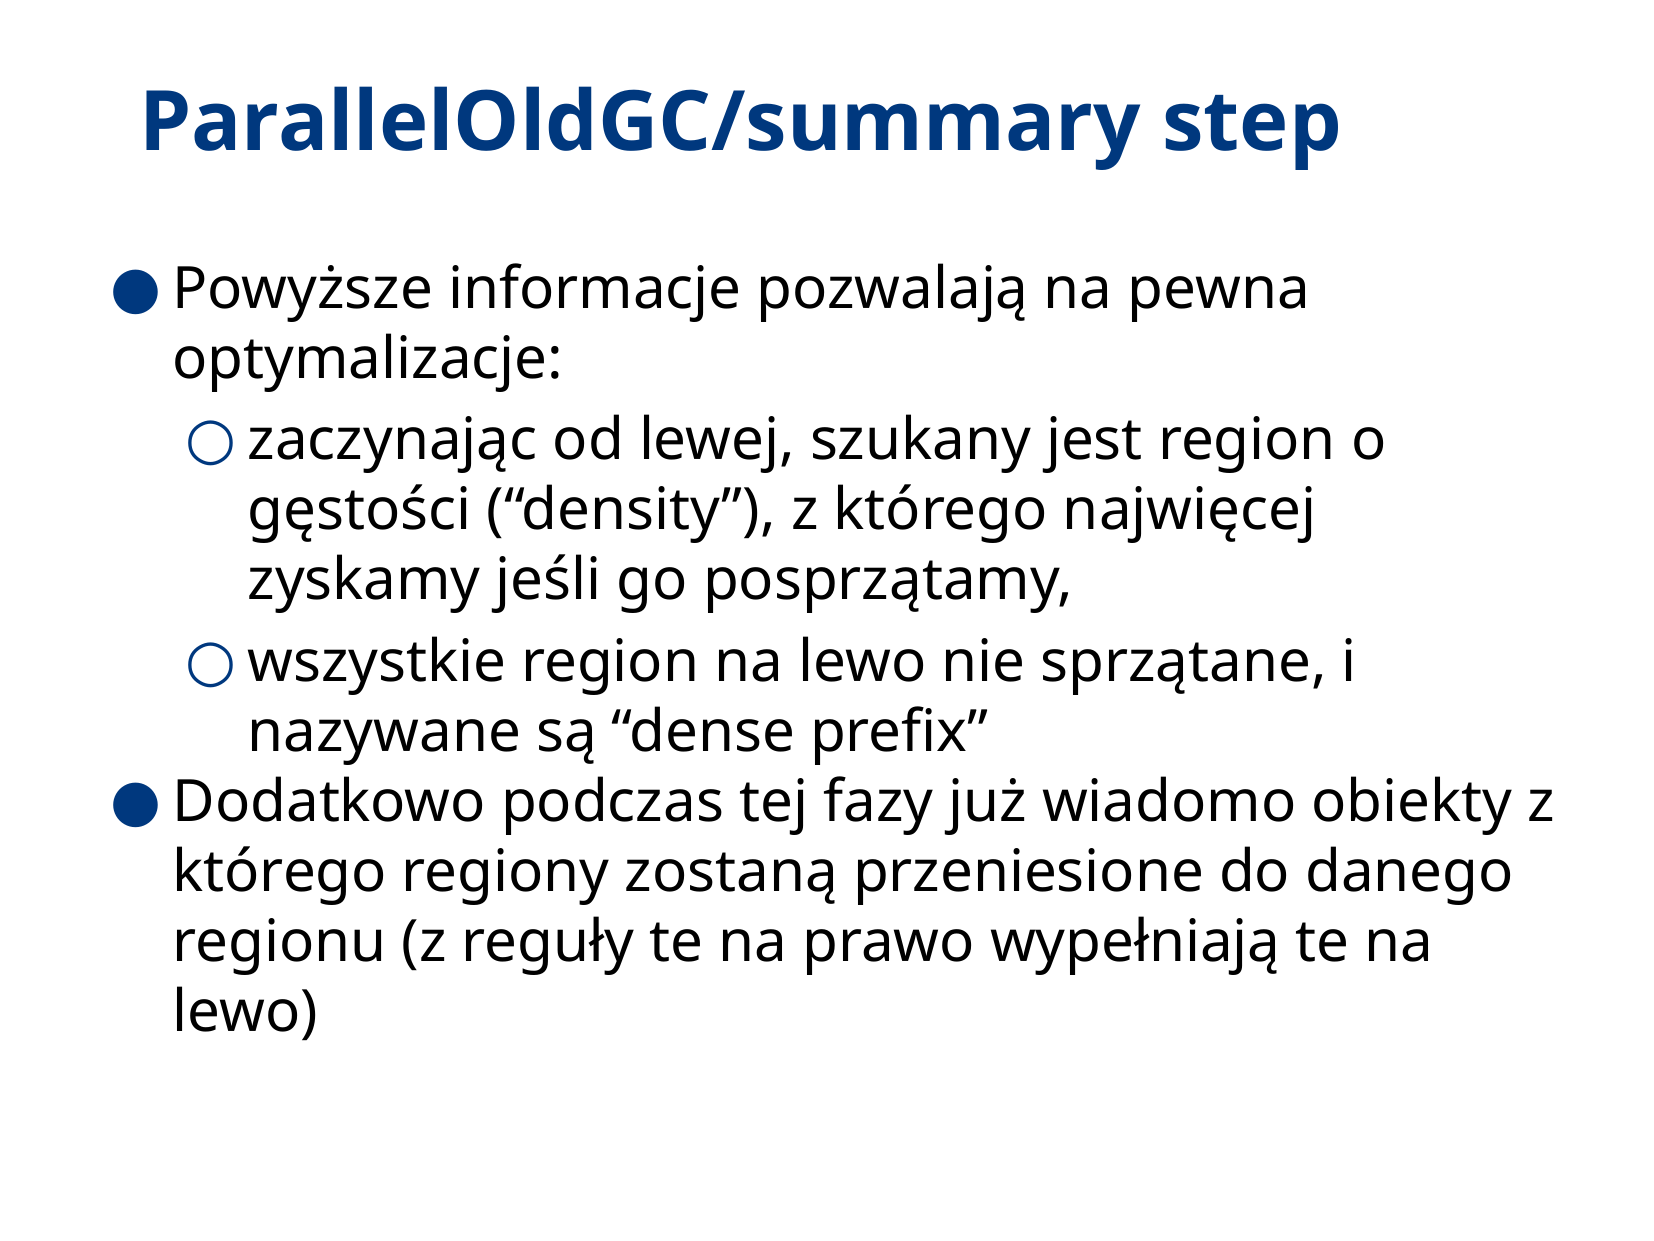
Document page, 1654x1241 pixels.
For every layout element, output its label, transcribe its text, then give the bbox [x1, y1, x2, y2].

list Powyższe informacje pozwalają na pewna optymalizacje: zaczynając od lewej, szukany jest region o gęstości (“density”), z którego najwięcej zyskamy jeśli go posprzątamy, wszystkie region na lewo nie sprzątane, i nazywane są “dense prefix” Dodatkowo podczas tej fazy już wiadomo obiekty z którego regiony zostaną przeniesione do danego regionu (z reguły te na prawo wypełniają te na lewo) [82, 234, 1571, 1111]
title ParallelOldGC/summary step [82, 49, 1571, 183]
